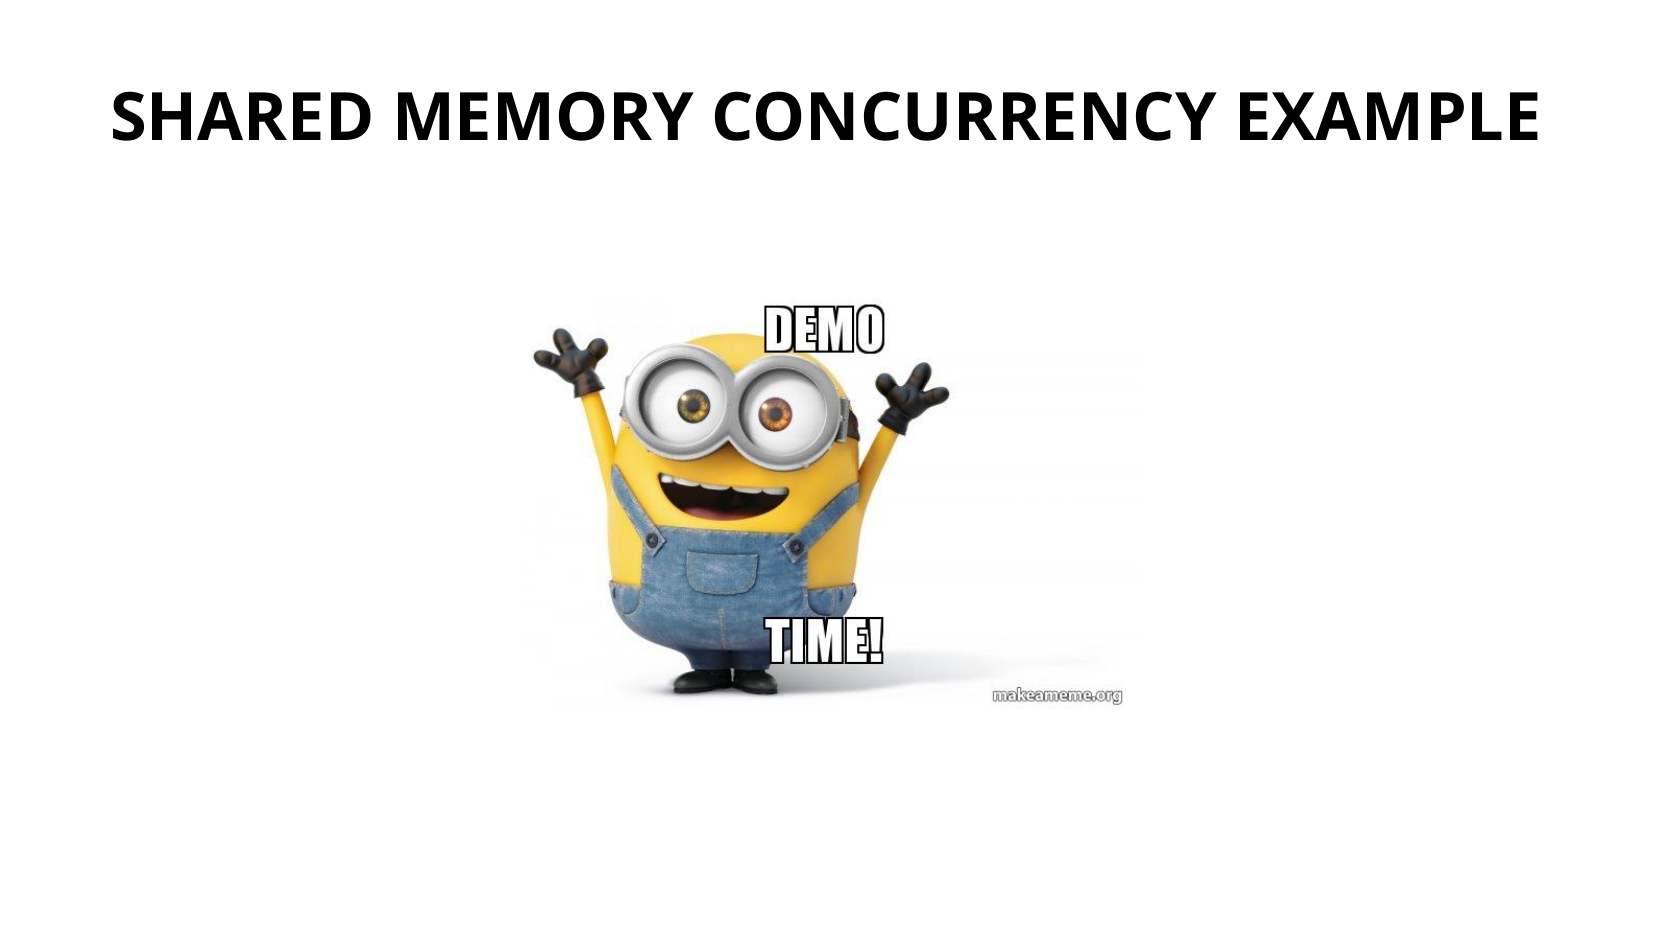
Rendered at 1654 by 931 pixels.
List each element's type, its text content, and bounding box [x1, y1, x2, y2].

title SHARED MEMORY CONCURRENCY EXAMPLE [82, 33, 1571, 196]
picture [514, 291, 1140, 710]
